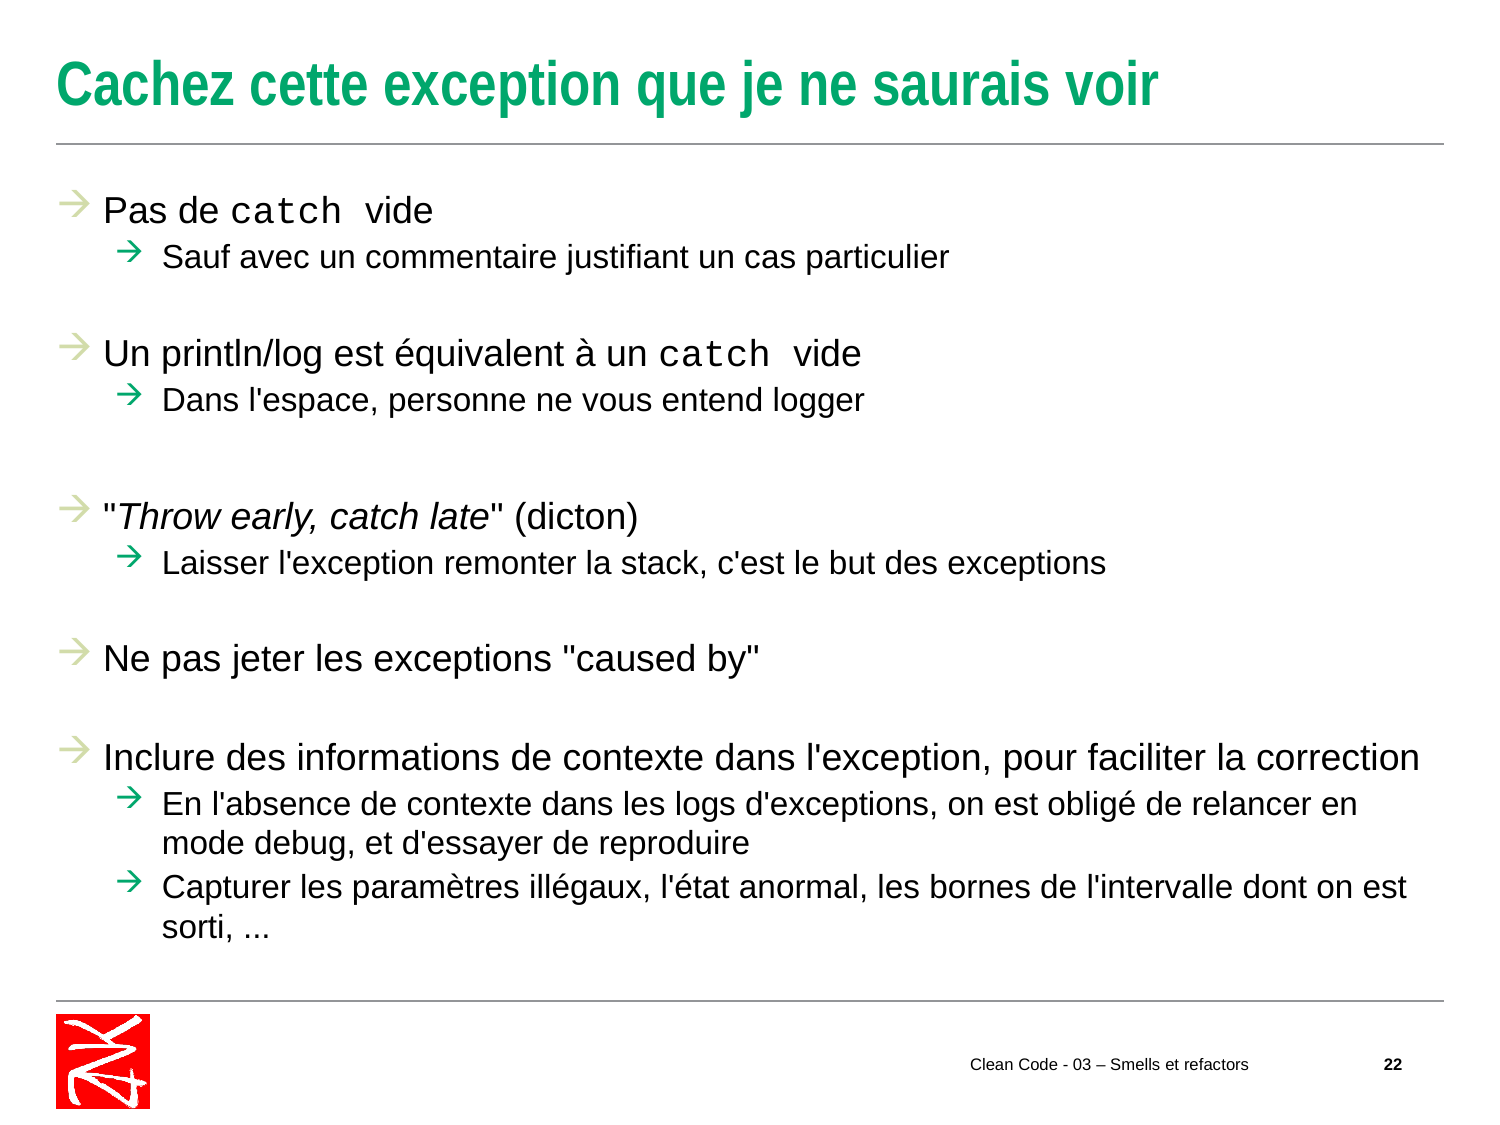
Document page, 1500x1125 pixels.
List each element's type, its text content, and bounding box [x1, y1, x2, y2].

slide_number <number> [1372, 1049, 1403, 1079]
list Pas de catch vide Sauf avec un commentaire justifiant un cas particulier Un println/log est équivalent à un catch vide Dans l'espace, personne ne vous entend logger "Throw early, catch late" (dicton) Laisser l'exception remonter la stack, c'est le but des exceptions Ne pas jeter les exceptions "caused by" Inclure des informations de contexte dans l'exception, pour faciliter la correction En l'absence de contexte dans les logs d'exceptions, on est obligé de relancer en mode debug, et d'essayer de reproduire Capturer les paramètres illégaux, l'état anormal, les bornes de l'intervalle dont on est sorti, ... [56, 186, 1444, 972]
title Cachez cette exception que je ne saurais voir [56, 18, 1444, 142]
picture [55, 1014, 151, 1109]
footer Clean Code - 03 – Smells et refactors [919, 1049, 1250, 1079]
